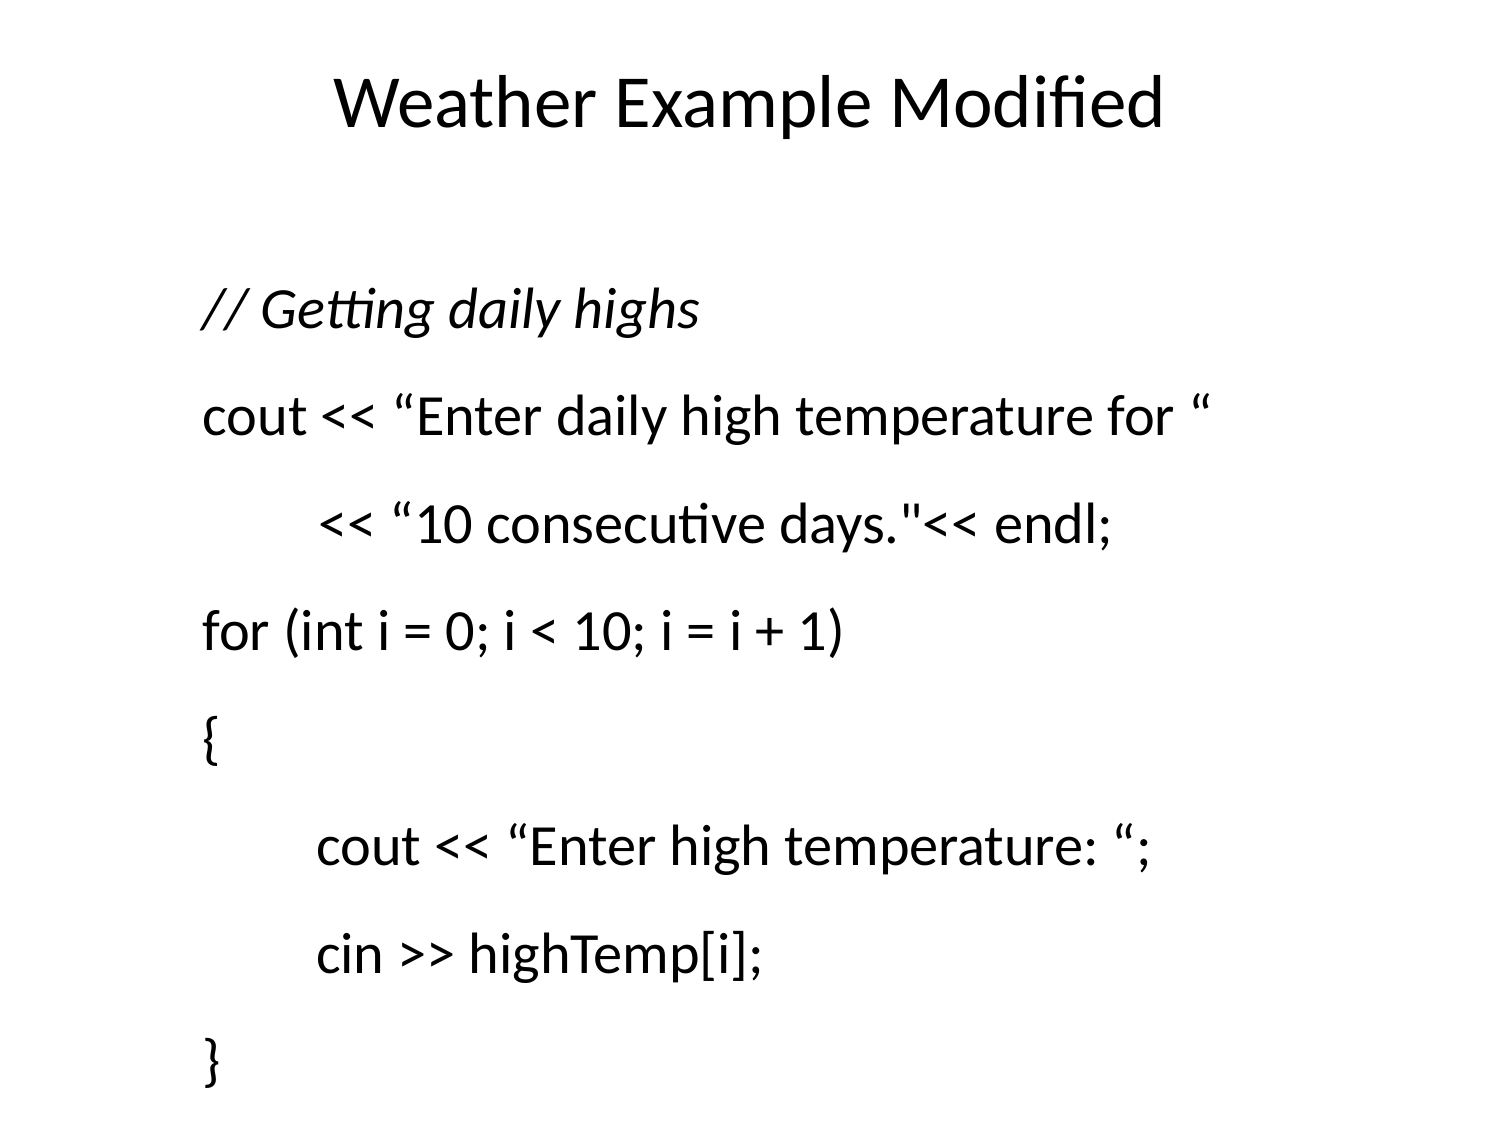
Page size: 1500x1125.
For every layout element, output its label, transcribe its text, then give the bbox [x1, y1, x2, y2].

list // Getting daily highs cout << “Enter daily high temperature for “ << “10 consecutive days."<< endl; for (int i = 0; i < 10; i = i + 1) { cout << “Enter high temperature: “; cin >> highTemp[i]; } cout << endl; [75, 262, 1425, 1005]
title Weather Example Modified [75, 45, 1425, 233]
